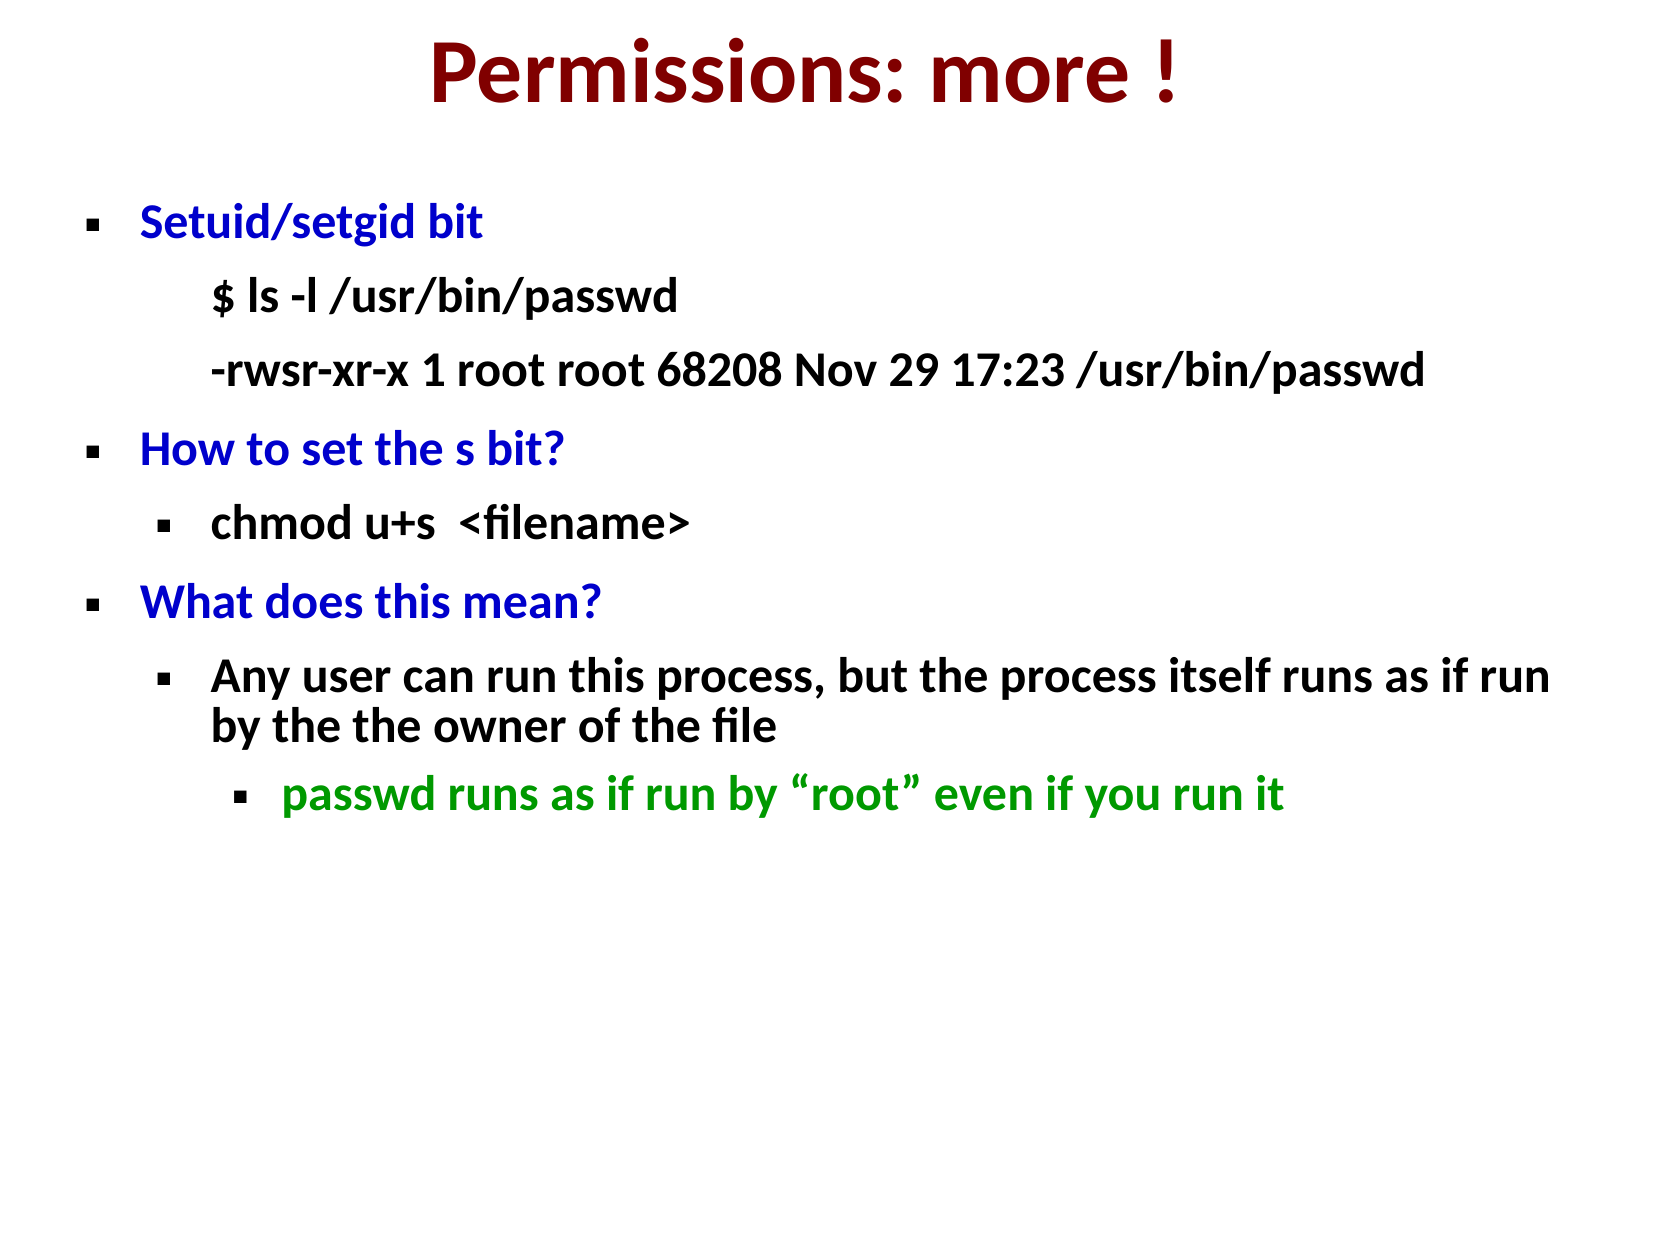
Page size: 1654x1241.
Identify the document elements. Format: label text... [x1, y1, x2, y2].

list Setuid/setgid bit $ ls -l /usr/bin/passwd -rwsr-xr-x 1 root root 68208 Nov 29 17:23 /usr/bin/passwd How to set the s bit? chmod u+s <filename> What does this mean? Any user can run this process, but the process itself runs as if run by the the owner of the file passwd runs as if run by “root” even if you run it [68, 201, 1592, 1118]
title Permissions: more ! [60, 23, 1551, 136]
